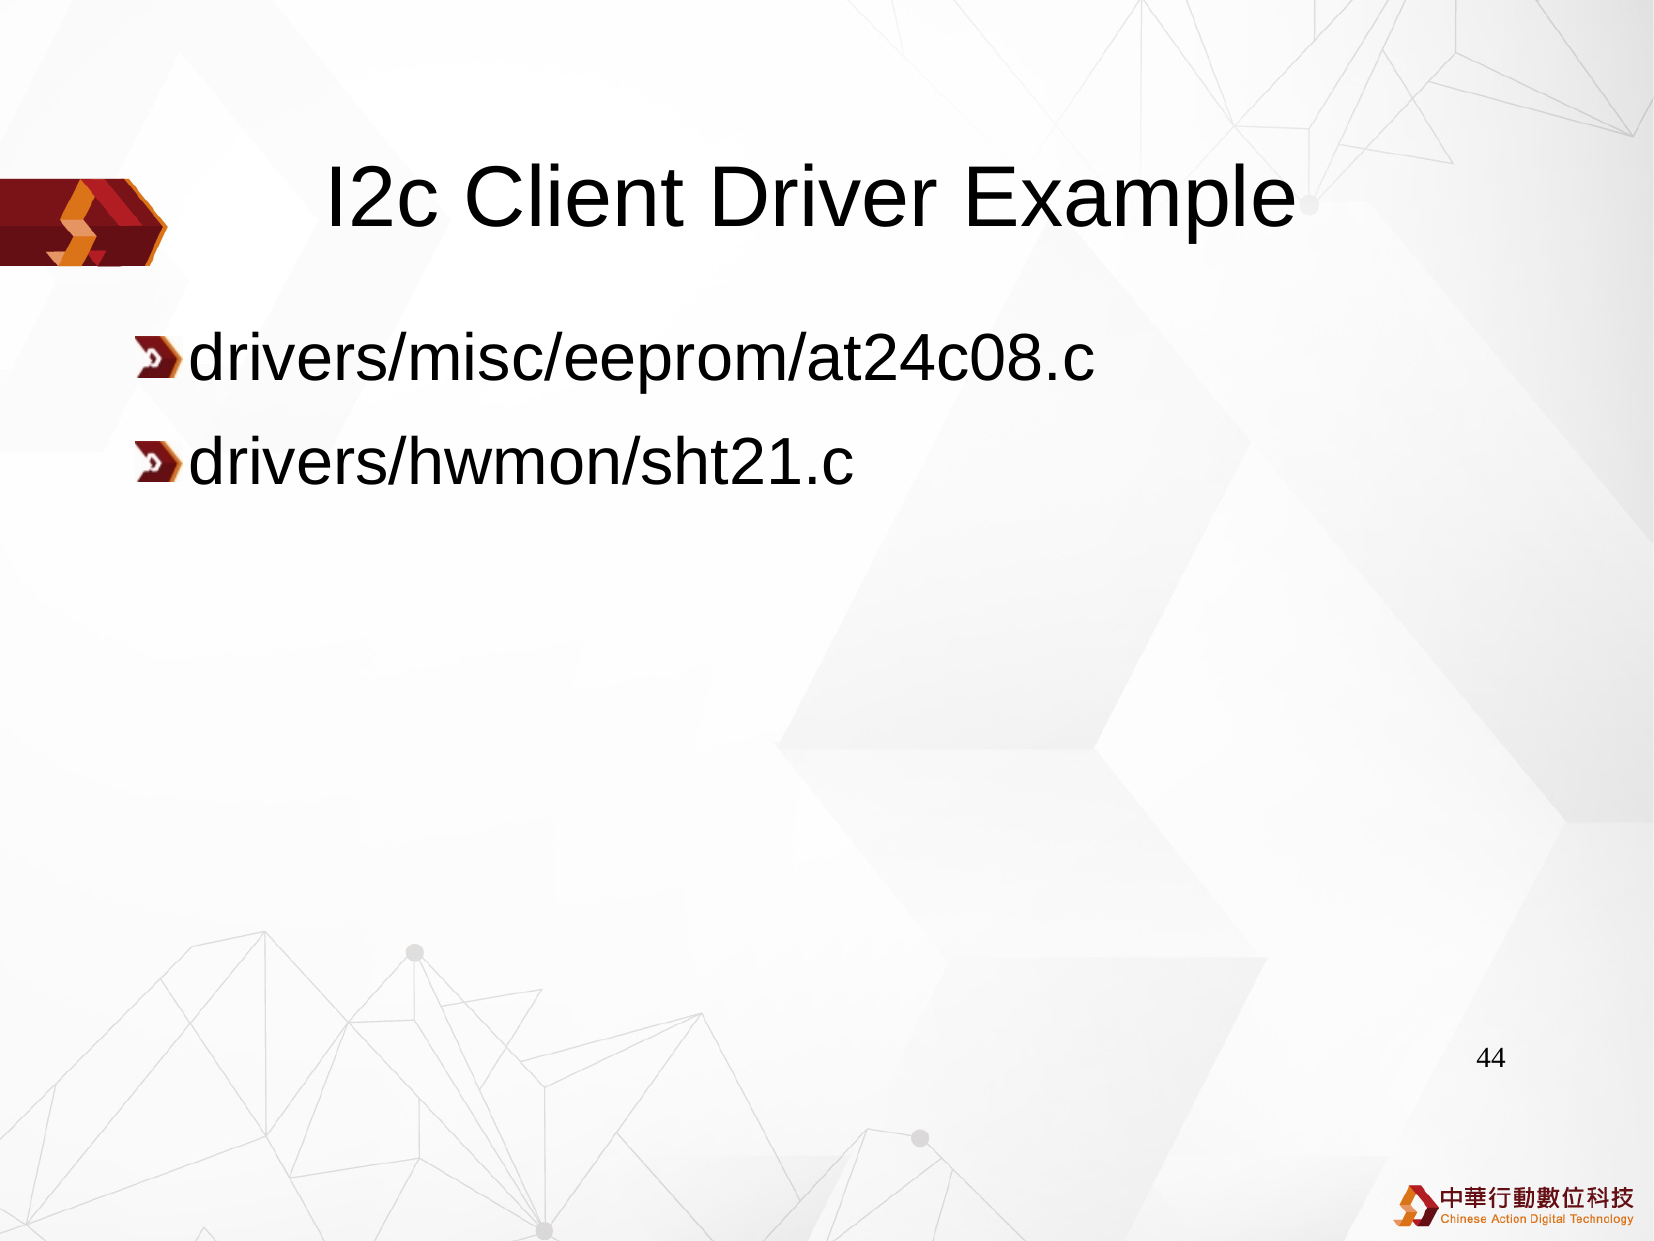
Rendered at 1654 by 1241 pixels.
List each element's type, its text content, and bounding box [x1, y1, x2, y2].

title I2c Client Driver Example [118, 112, 1506, 281]
list drivers/misc/eeprom/at24c08.c drivers/hwmon/sht21.c [118, 319, 1571, 1040]
picture [0, 0, 1654, 1241]
